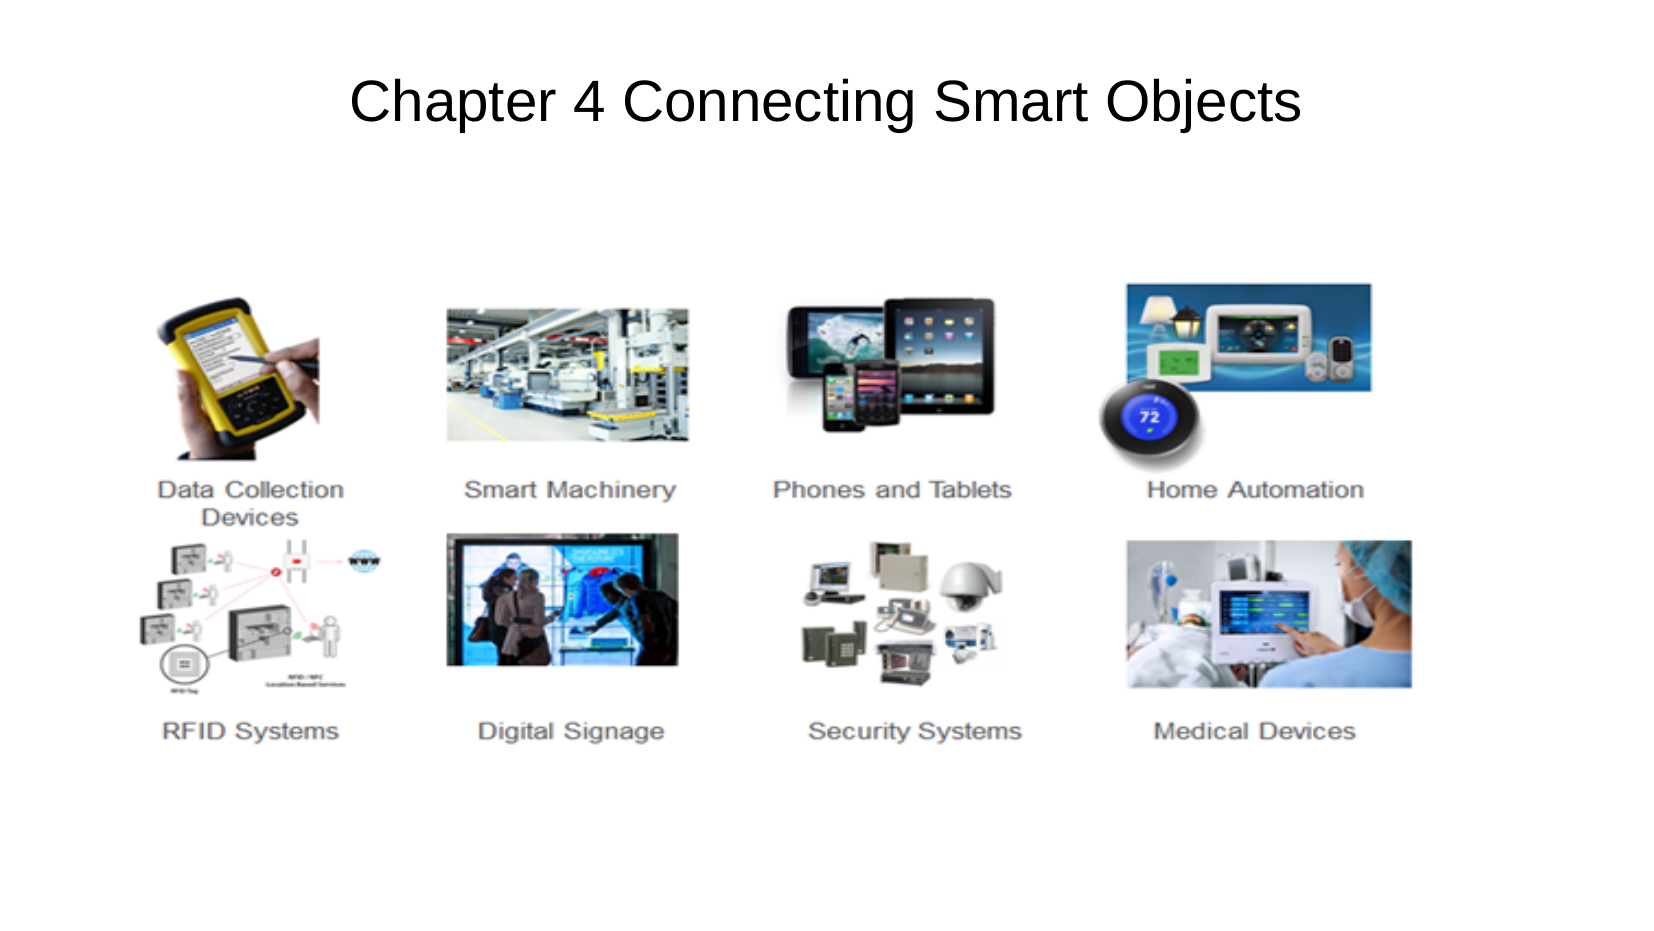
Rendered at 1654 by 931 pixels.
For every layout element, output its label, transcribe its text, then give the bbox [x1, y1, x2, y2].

title Chapter 4 Connecting Smart Objects [82, 37, 1571, 166]
picture [75, 276, 1441, 871]
